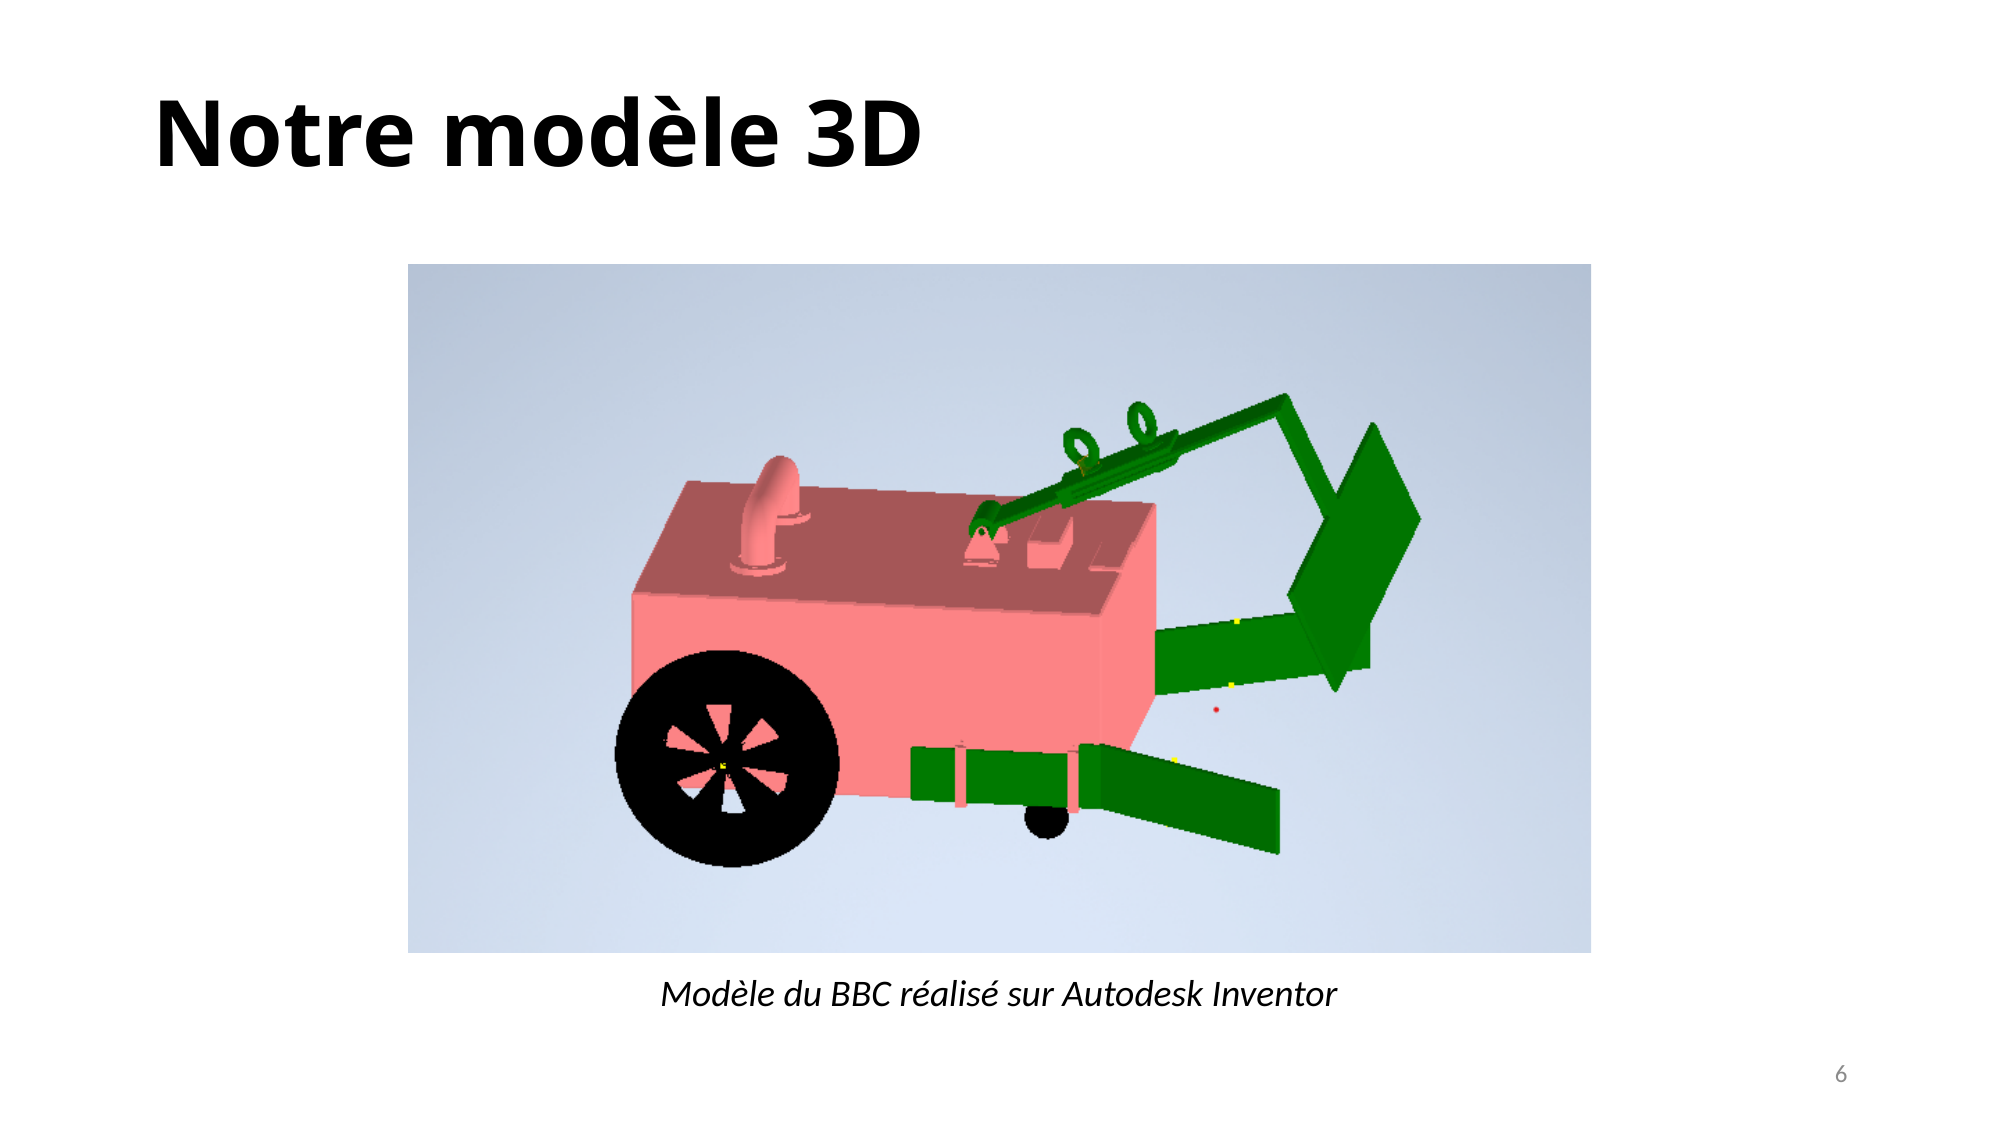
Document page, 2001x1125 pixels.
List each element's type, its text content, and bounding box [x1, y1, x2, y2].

text_box Notre modèle 3D [137, 27, 1863, 246]
text_box <number> [1412, 1042, 1863, 1103]
text_box Modèle du BBC réalisé sur Autodesk Inventor [468, 962, 1530, 1022]
picture [408, 264, 1592, 953]
